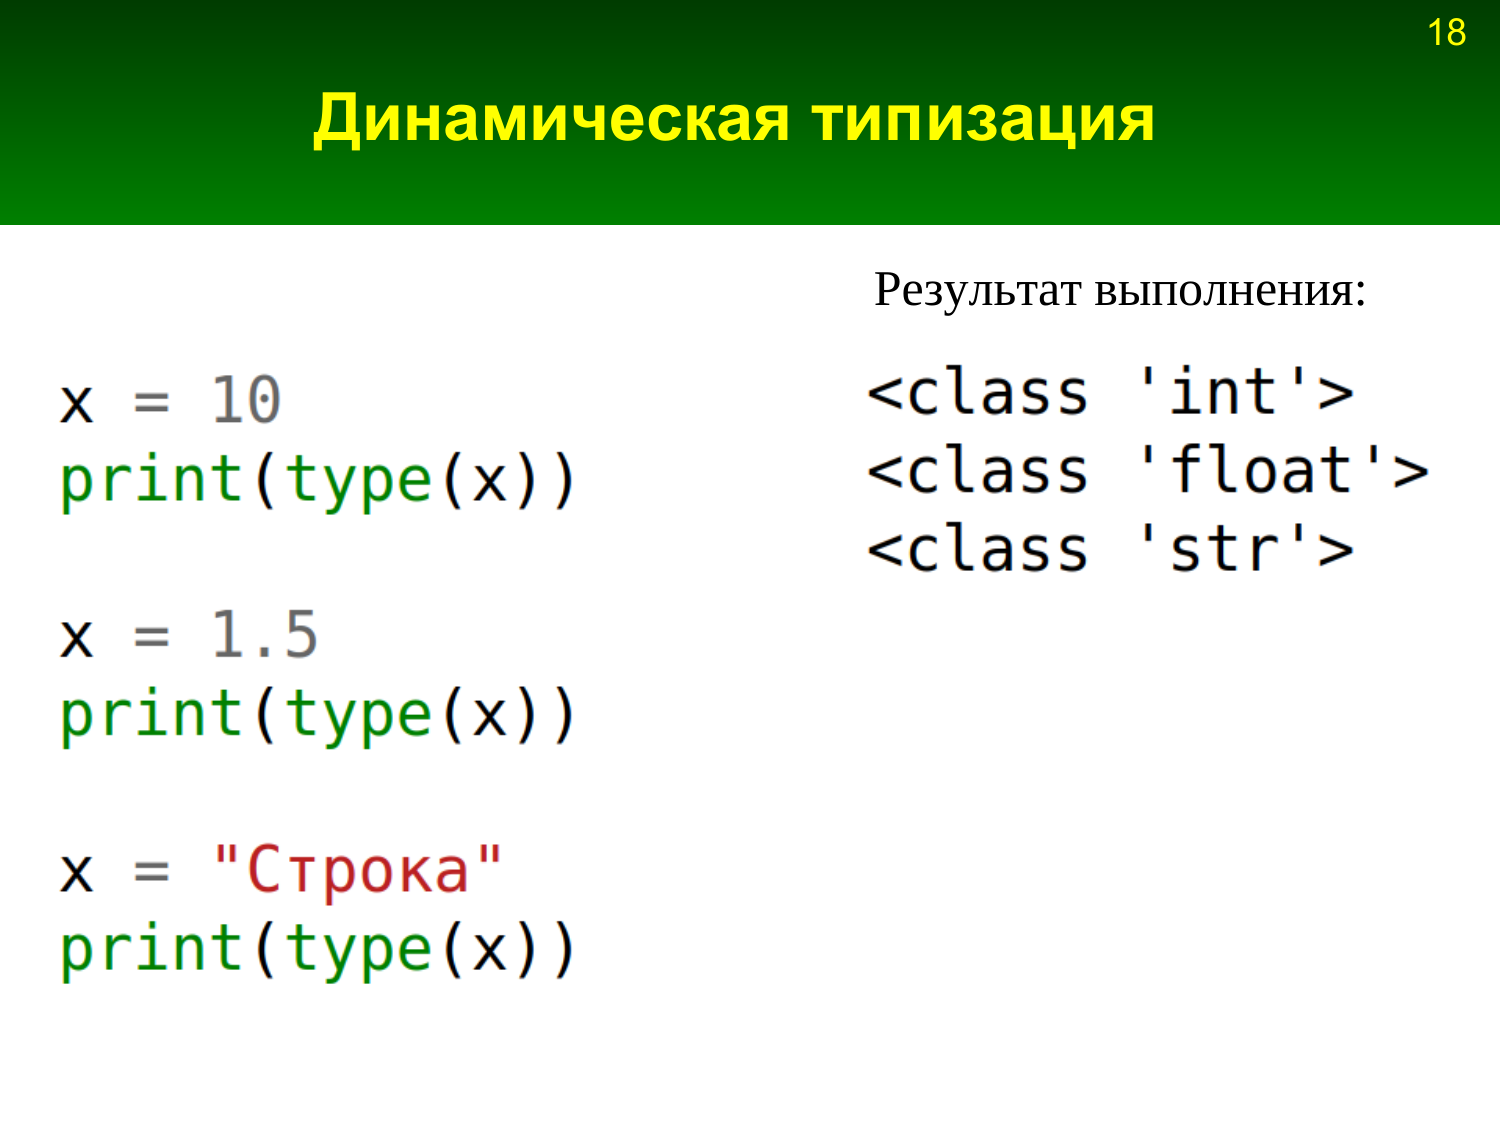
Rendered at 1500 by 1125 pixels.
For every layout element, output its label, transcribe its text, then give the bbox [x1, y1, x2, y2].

picture [47, 360, 598, 1009]
title Динамическая типизация [47, 11, 1426, 215]
text_box Результат выполнения: [874, 248, 1383, 323]
picture [862, 348, 1438, 585]
